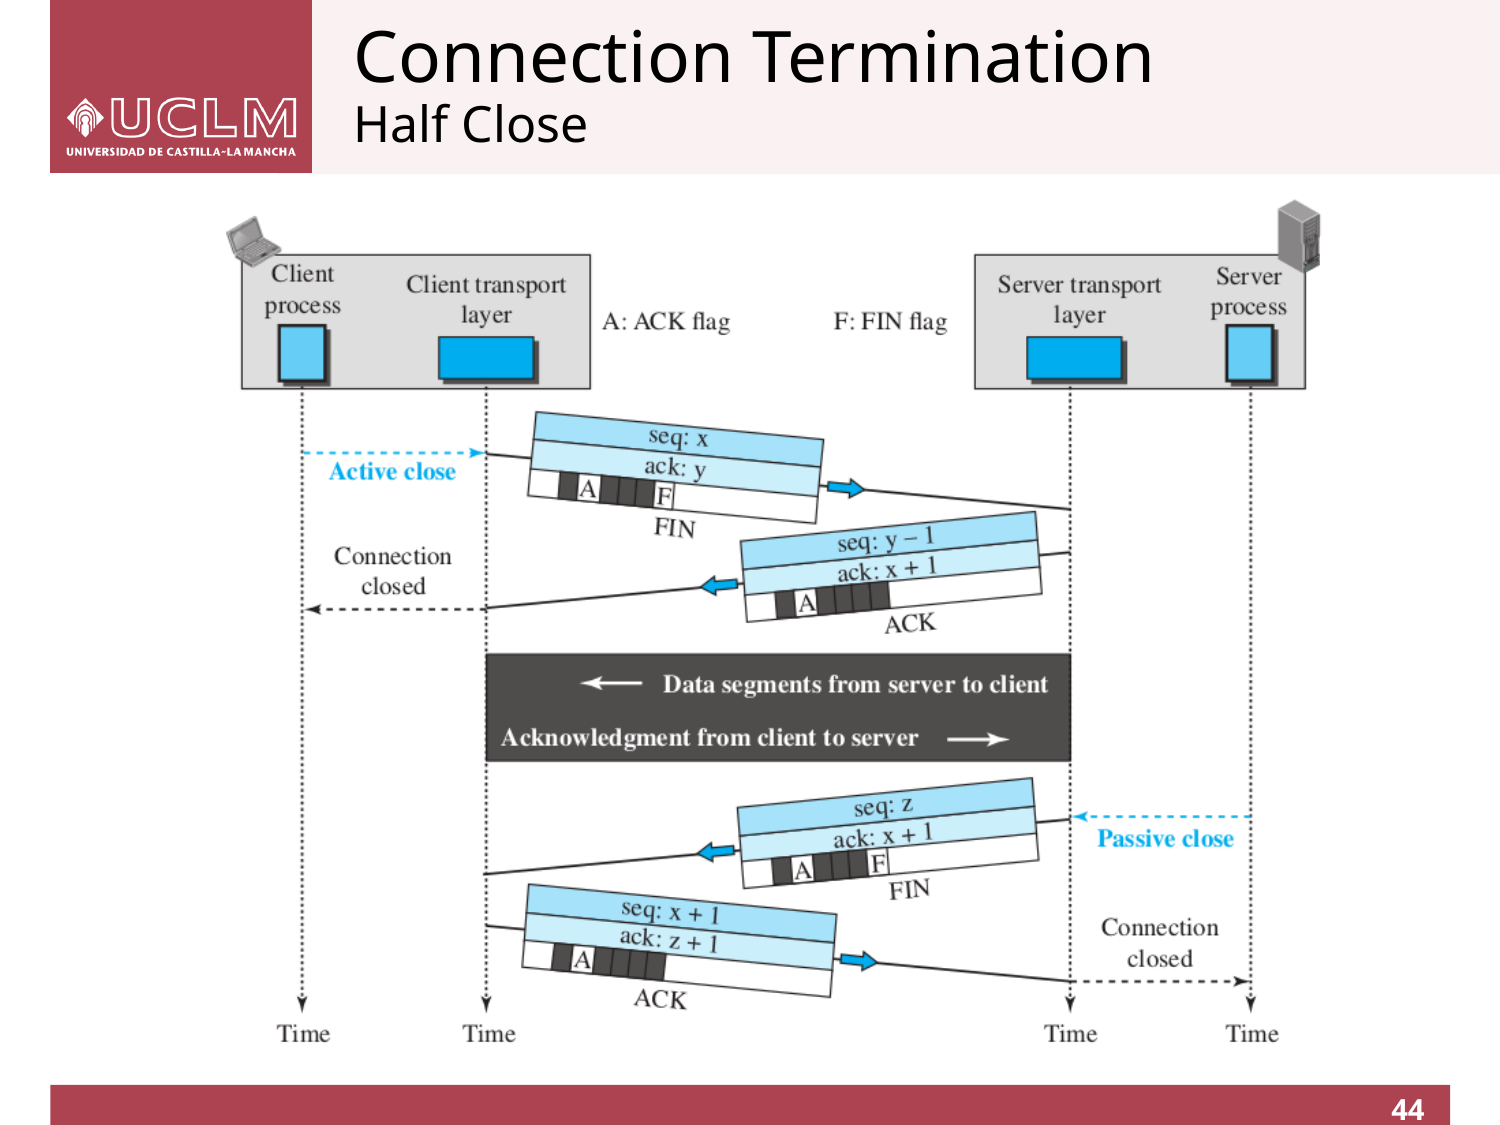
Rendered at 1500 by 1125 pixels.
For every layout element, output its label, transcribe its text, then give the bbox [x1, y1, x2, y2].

picture [50, 0, 312, 173]
picture [206, 189, 1335, 1068]
title Connection Termination Half Close [353, 6, 1425, 168]
